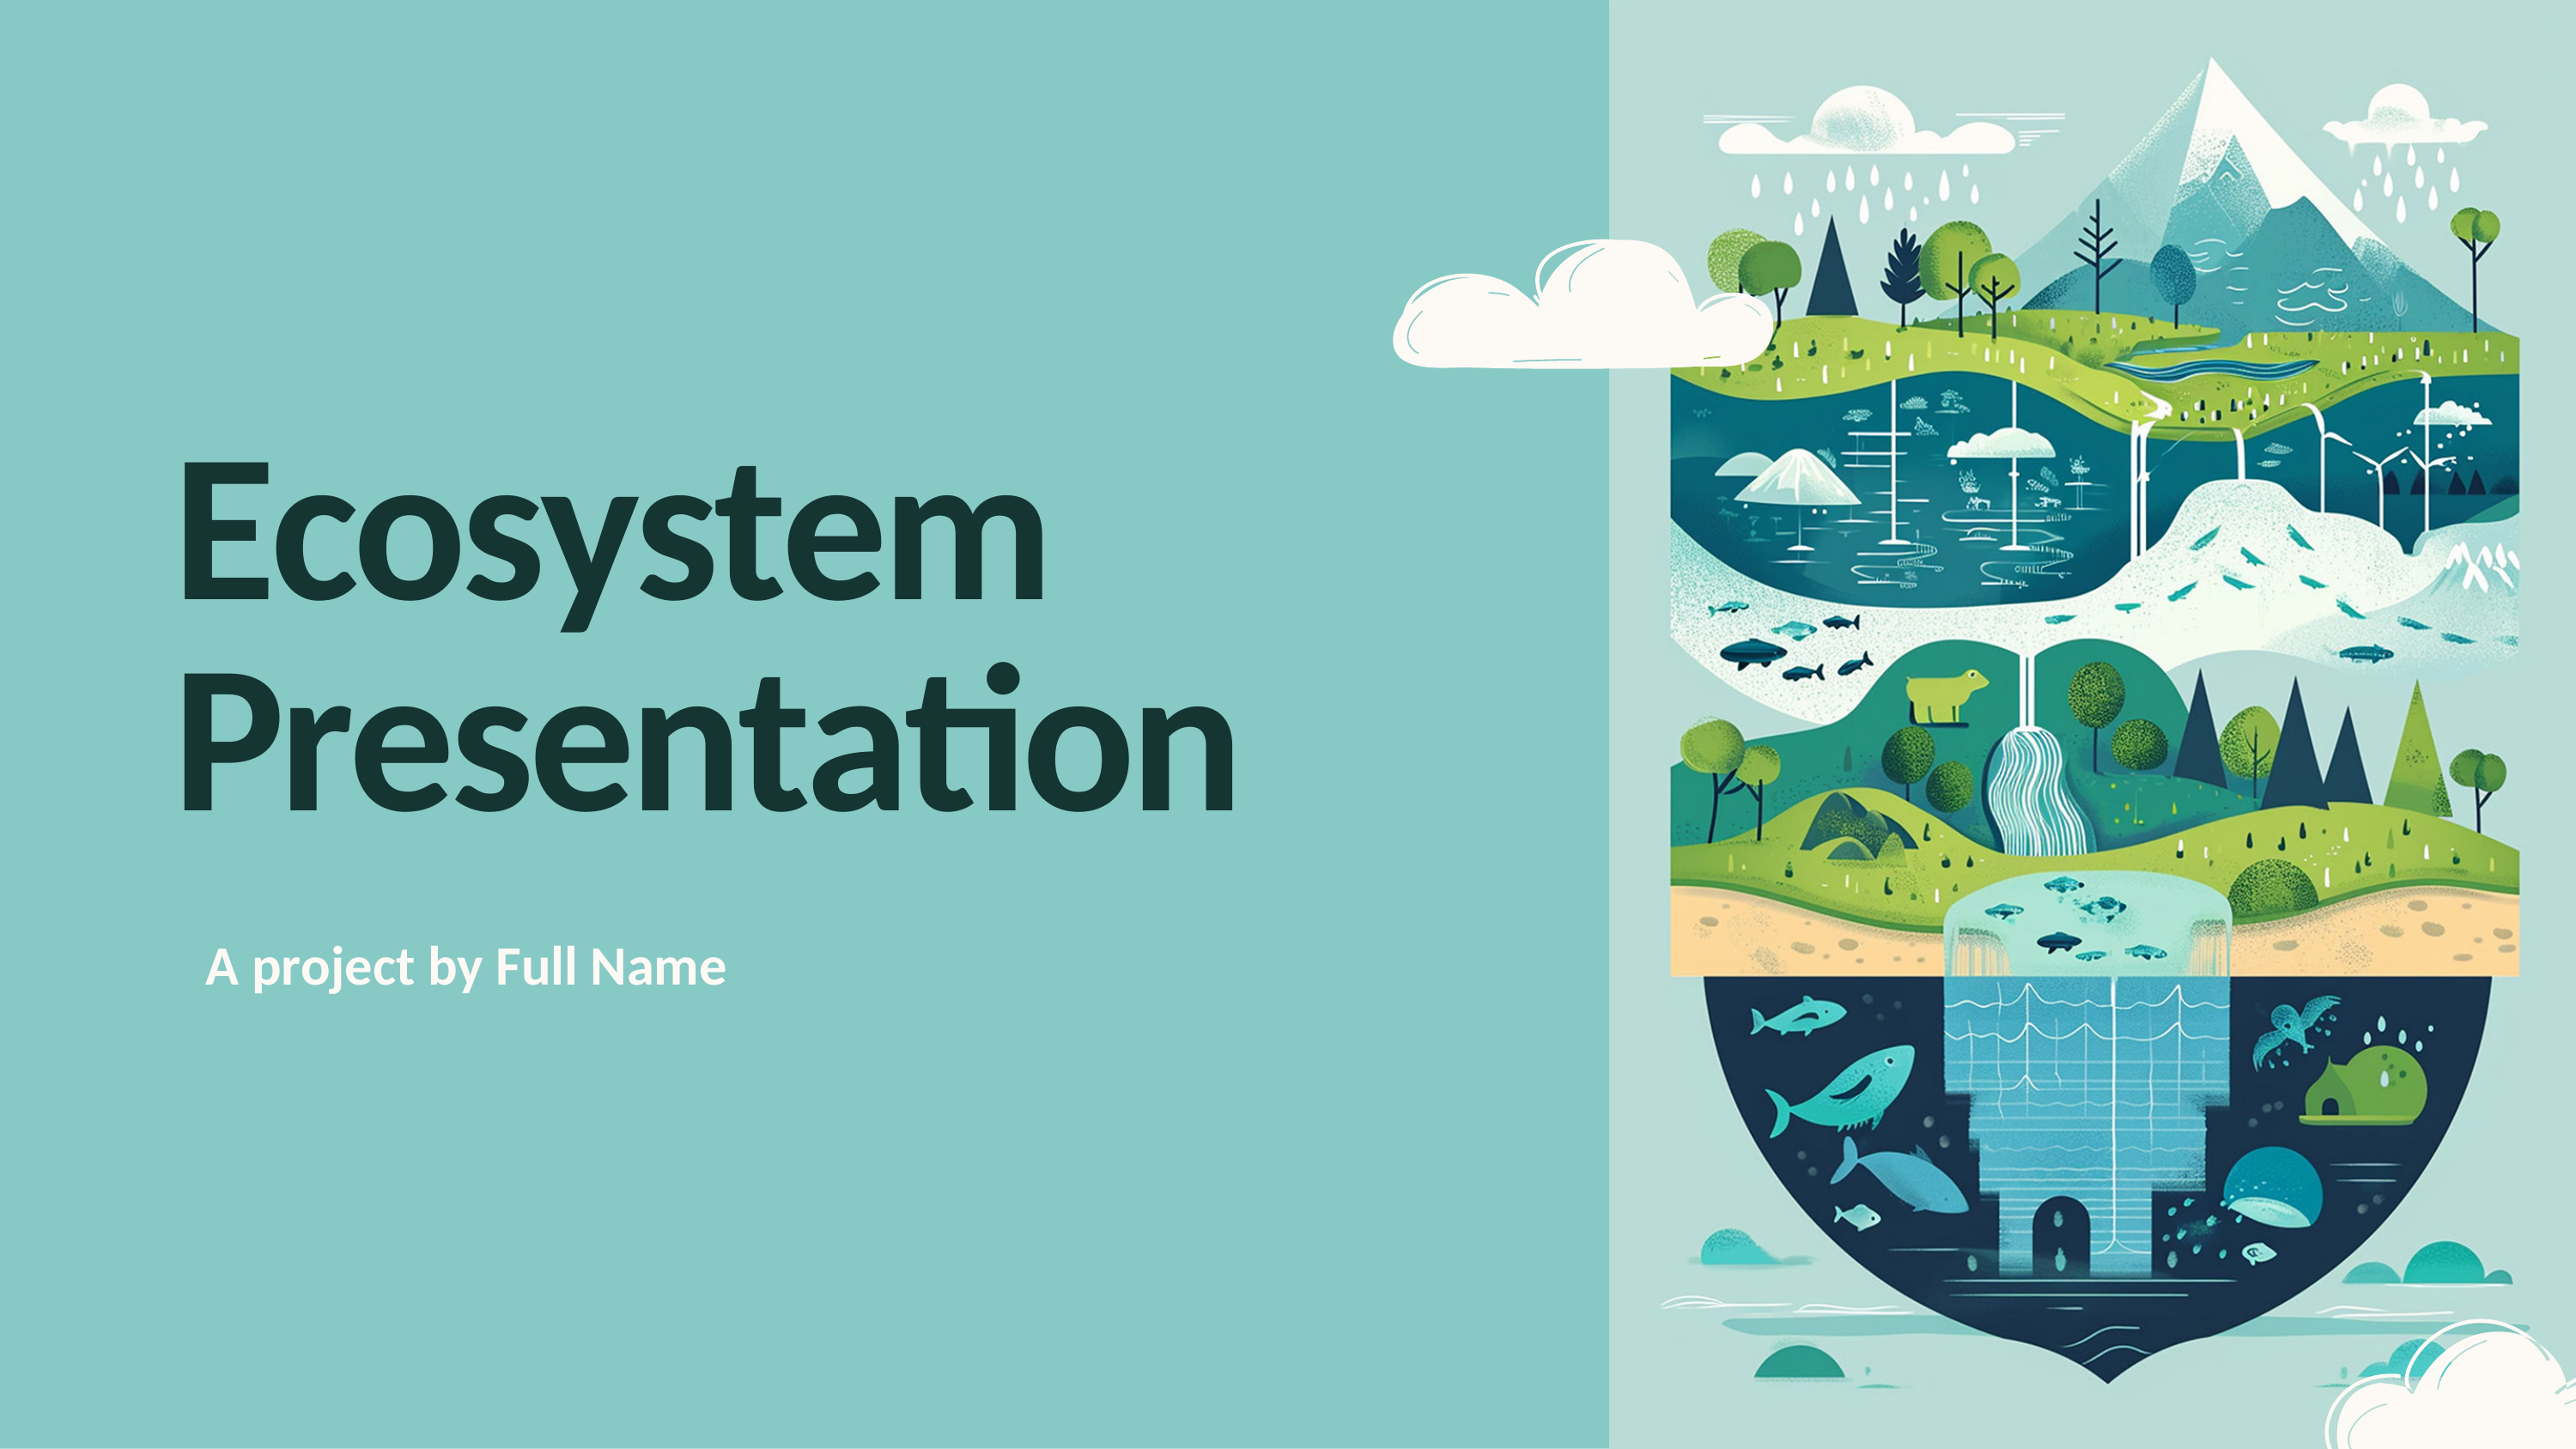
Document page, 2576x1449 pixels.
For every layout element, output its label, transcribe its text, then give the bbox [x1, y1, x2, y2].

title Ecosystem Presentation [171, 386, 1583, 853]
picture [1382, 0, 2576, 1449]
text_box A project by Full Name [204, 927, 920, 998]
